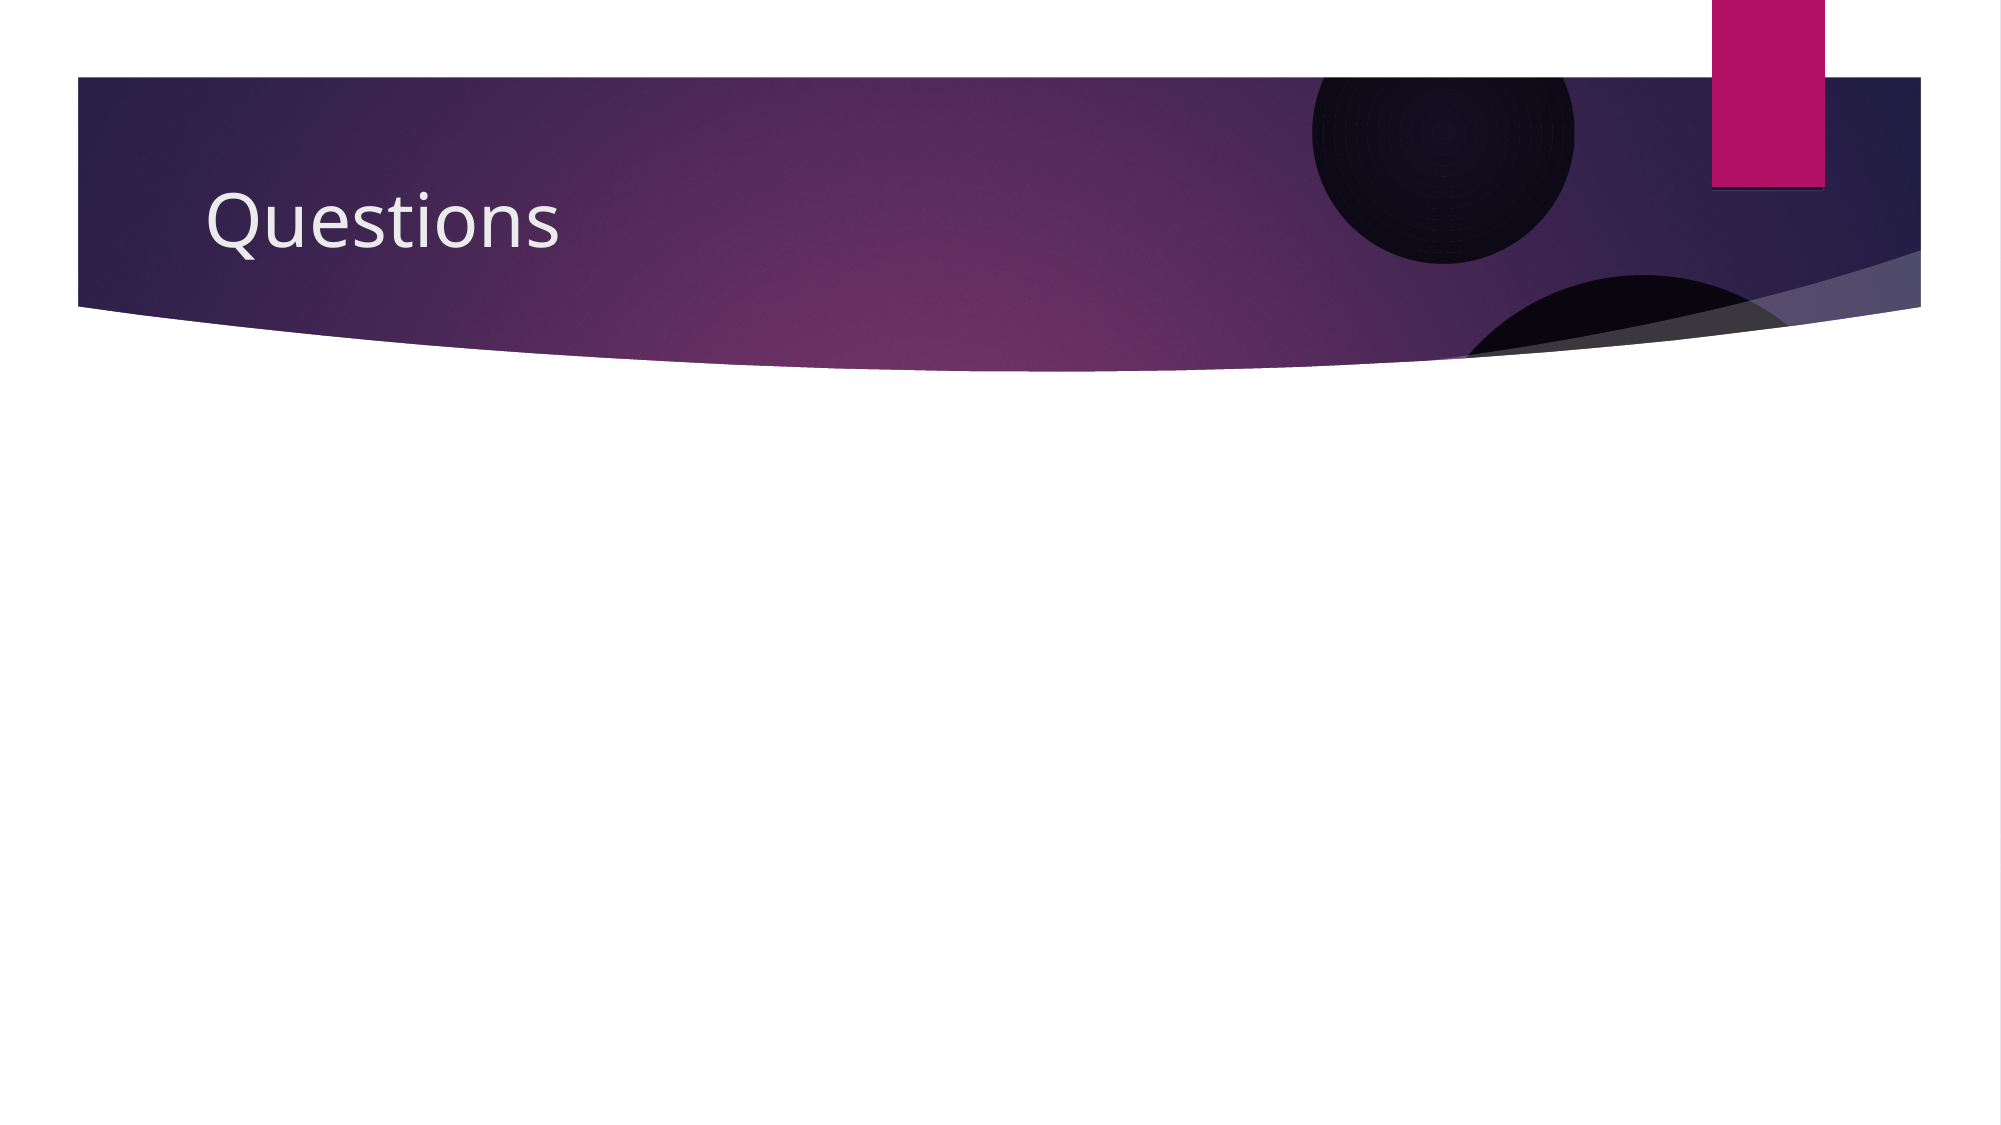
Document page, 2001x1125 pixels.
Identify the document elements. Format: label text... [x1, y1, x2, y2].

title Questions [189, 159, 1627, 276]
